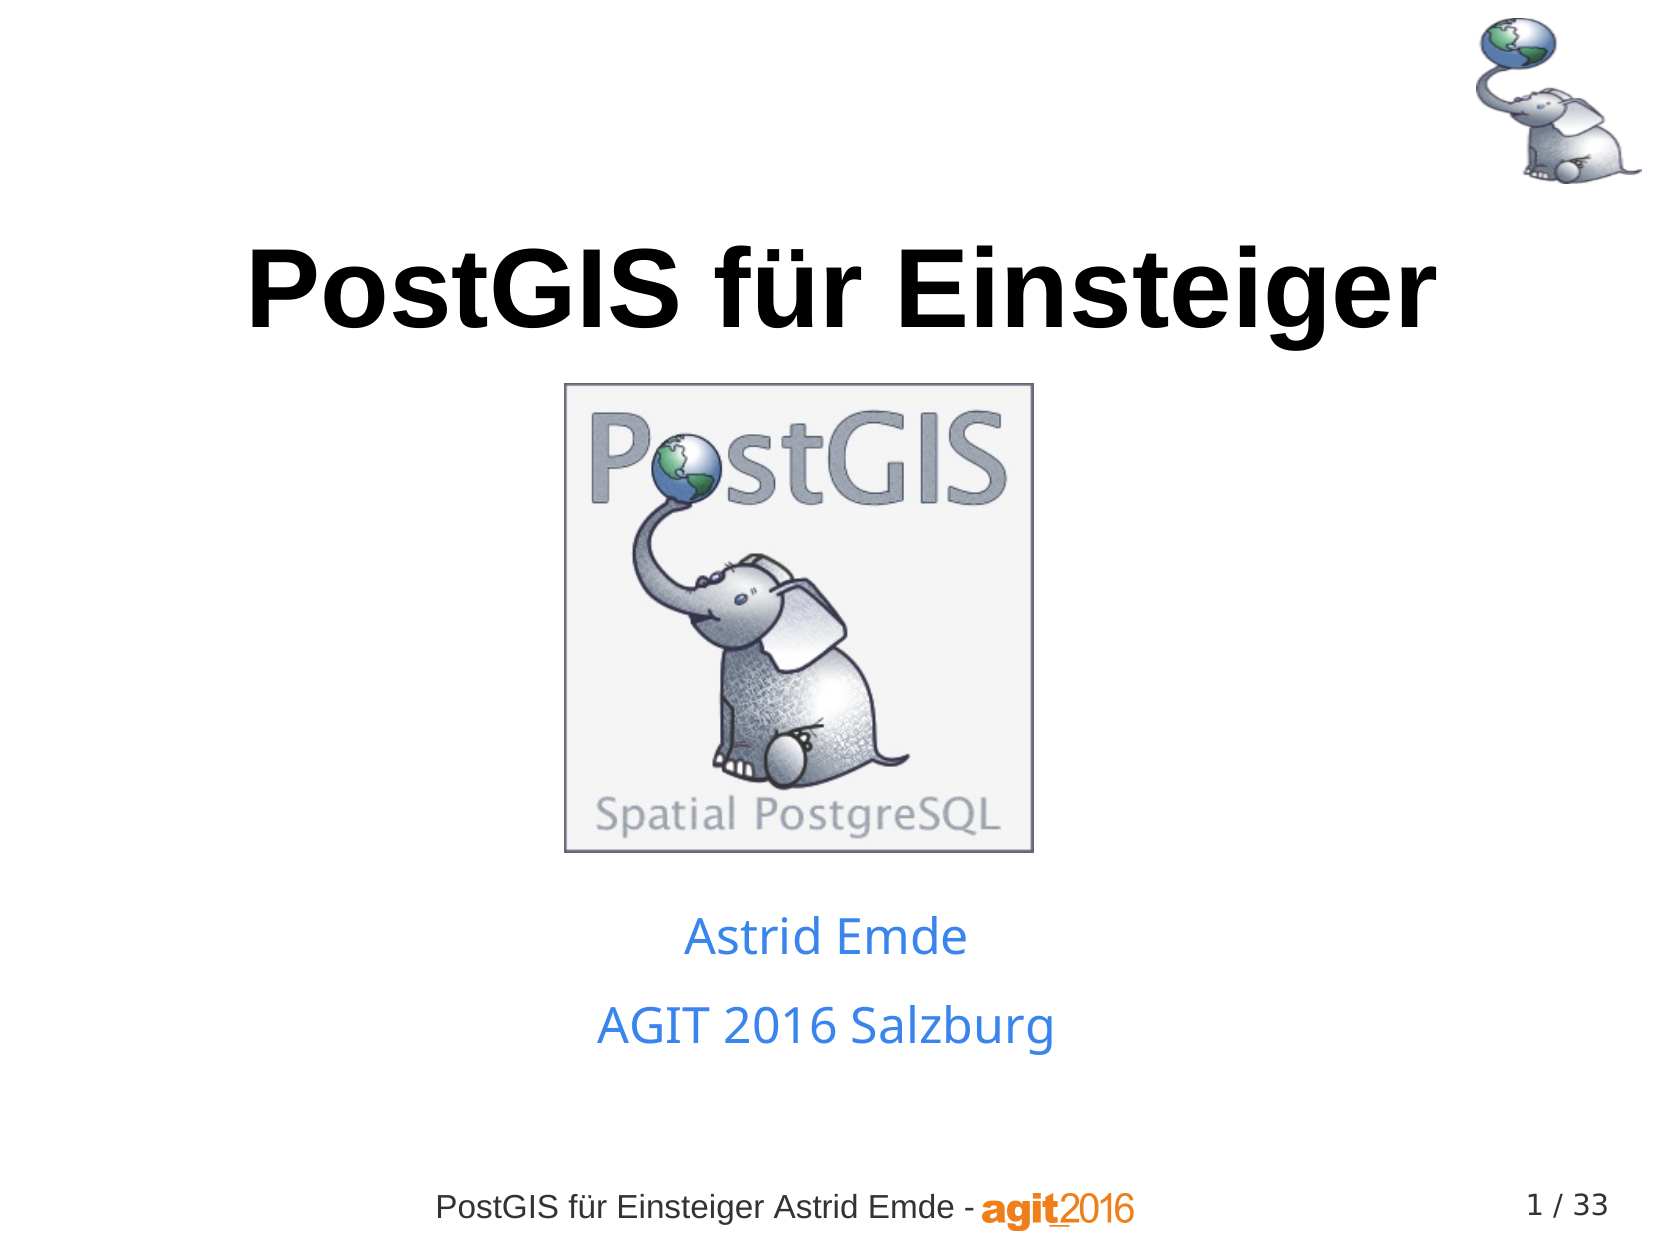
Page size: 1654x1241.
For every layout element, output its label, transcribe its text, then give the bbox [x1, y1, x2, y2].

picture [564, 383, 1034, 853]
picture [1476, 18, 1642, 184]
text_box PostGIS für Einsteiger Astrid Emde AGIT 2016 Salzburg [118, 218, 1536, 1067]
picture [981, 1192, 1135, 1232]
